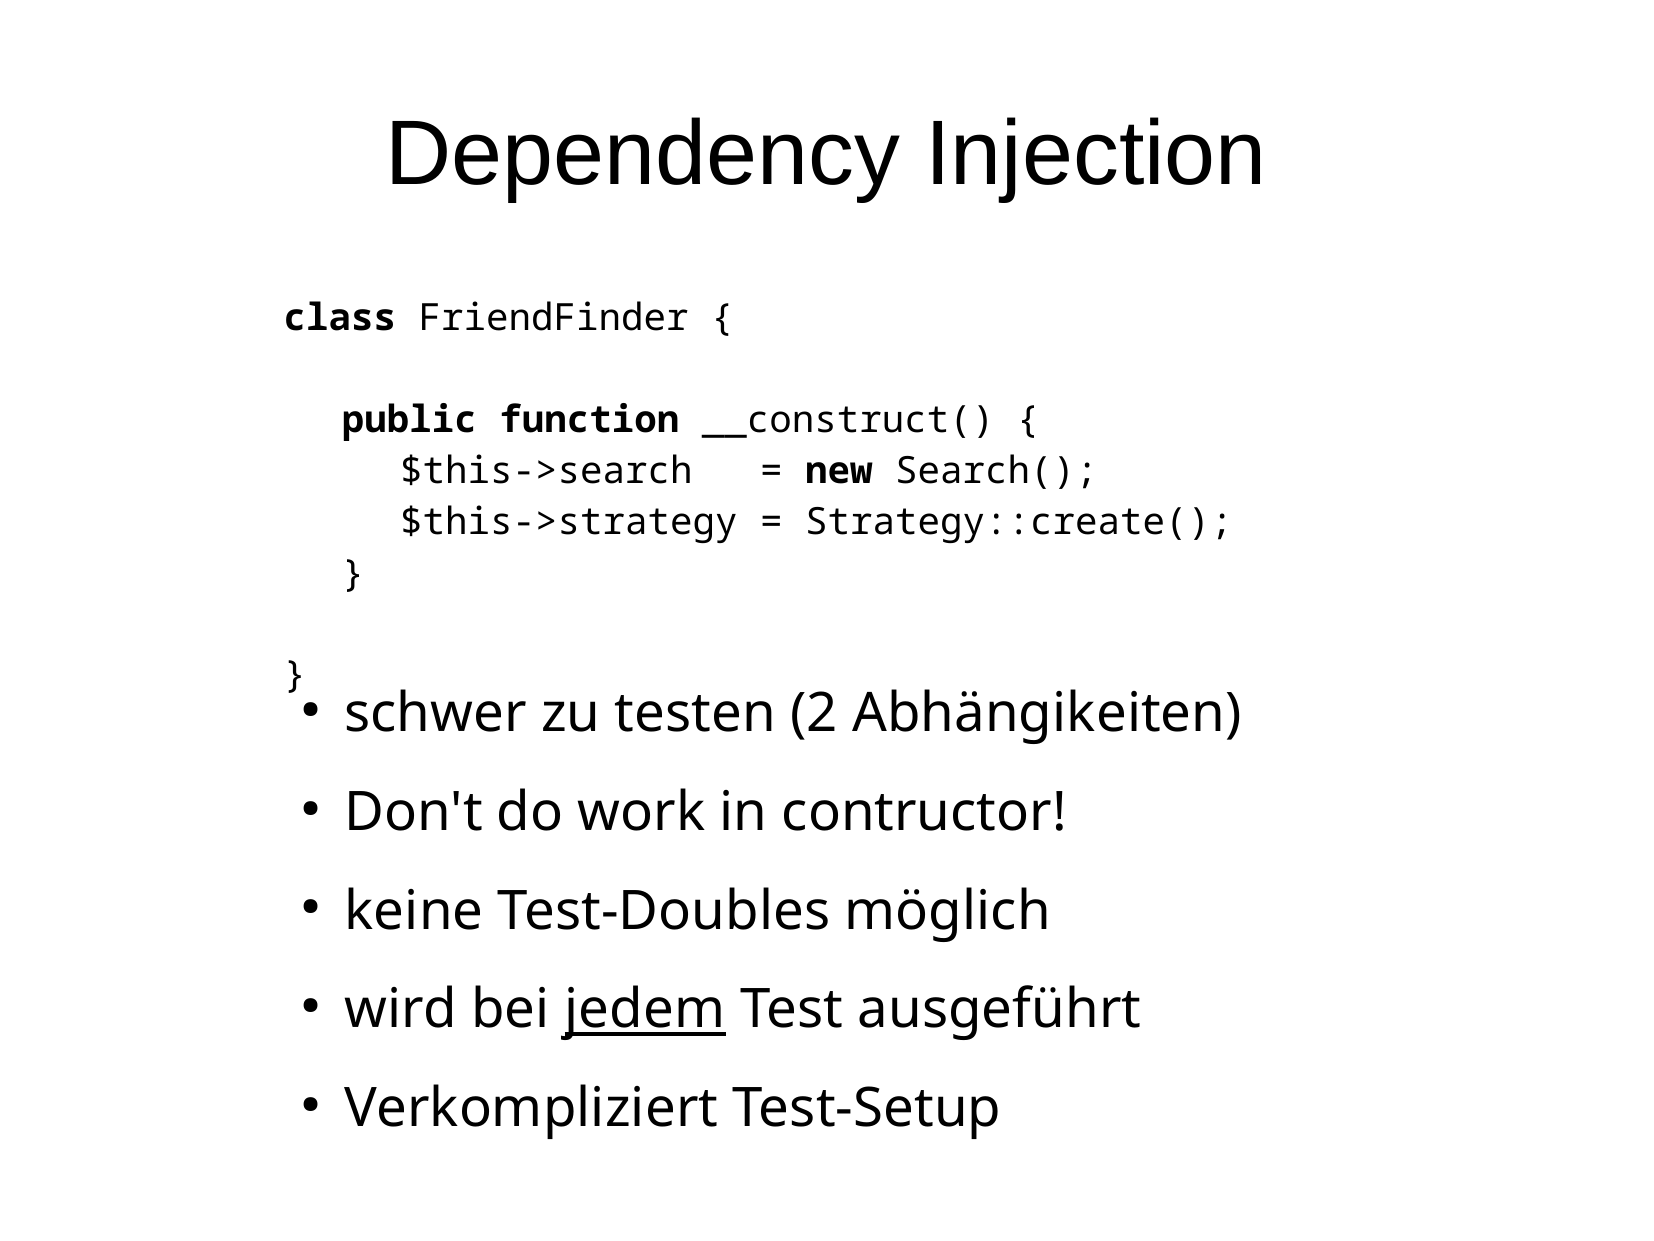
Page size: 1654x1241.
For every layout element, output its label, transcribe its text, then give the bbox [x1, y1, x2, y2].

title Dependency Injection [82, 49, 1571, 257]
text_box class FriendFinder { public function __construct() { $this->search = new Search(); $this->strategy = Strategy::create(); } } [268, 283, 1385, 599]
list schwer zu testen (2 Abhängikeiten) Don't do work in contructor! keine Test-Doubles möglich wird bei jedem Test ausgeführt Verkompliziert Test-Setup [286, 673, 1368, 1146]
